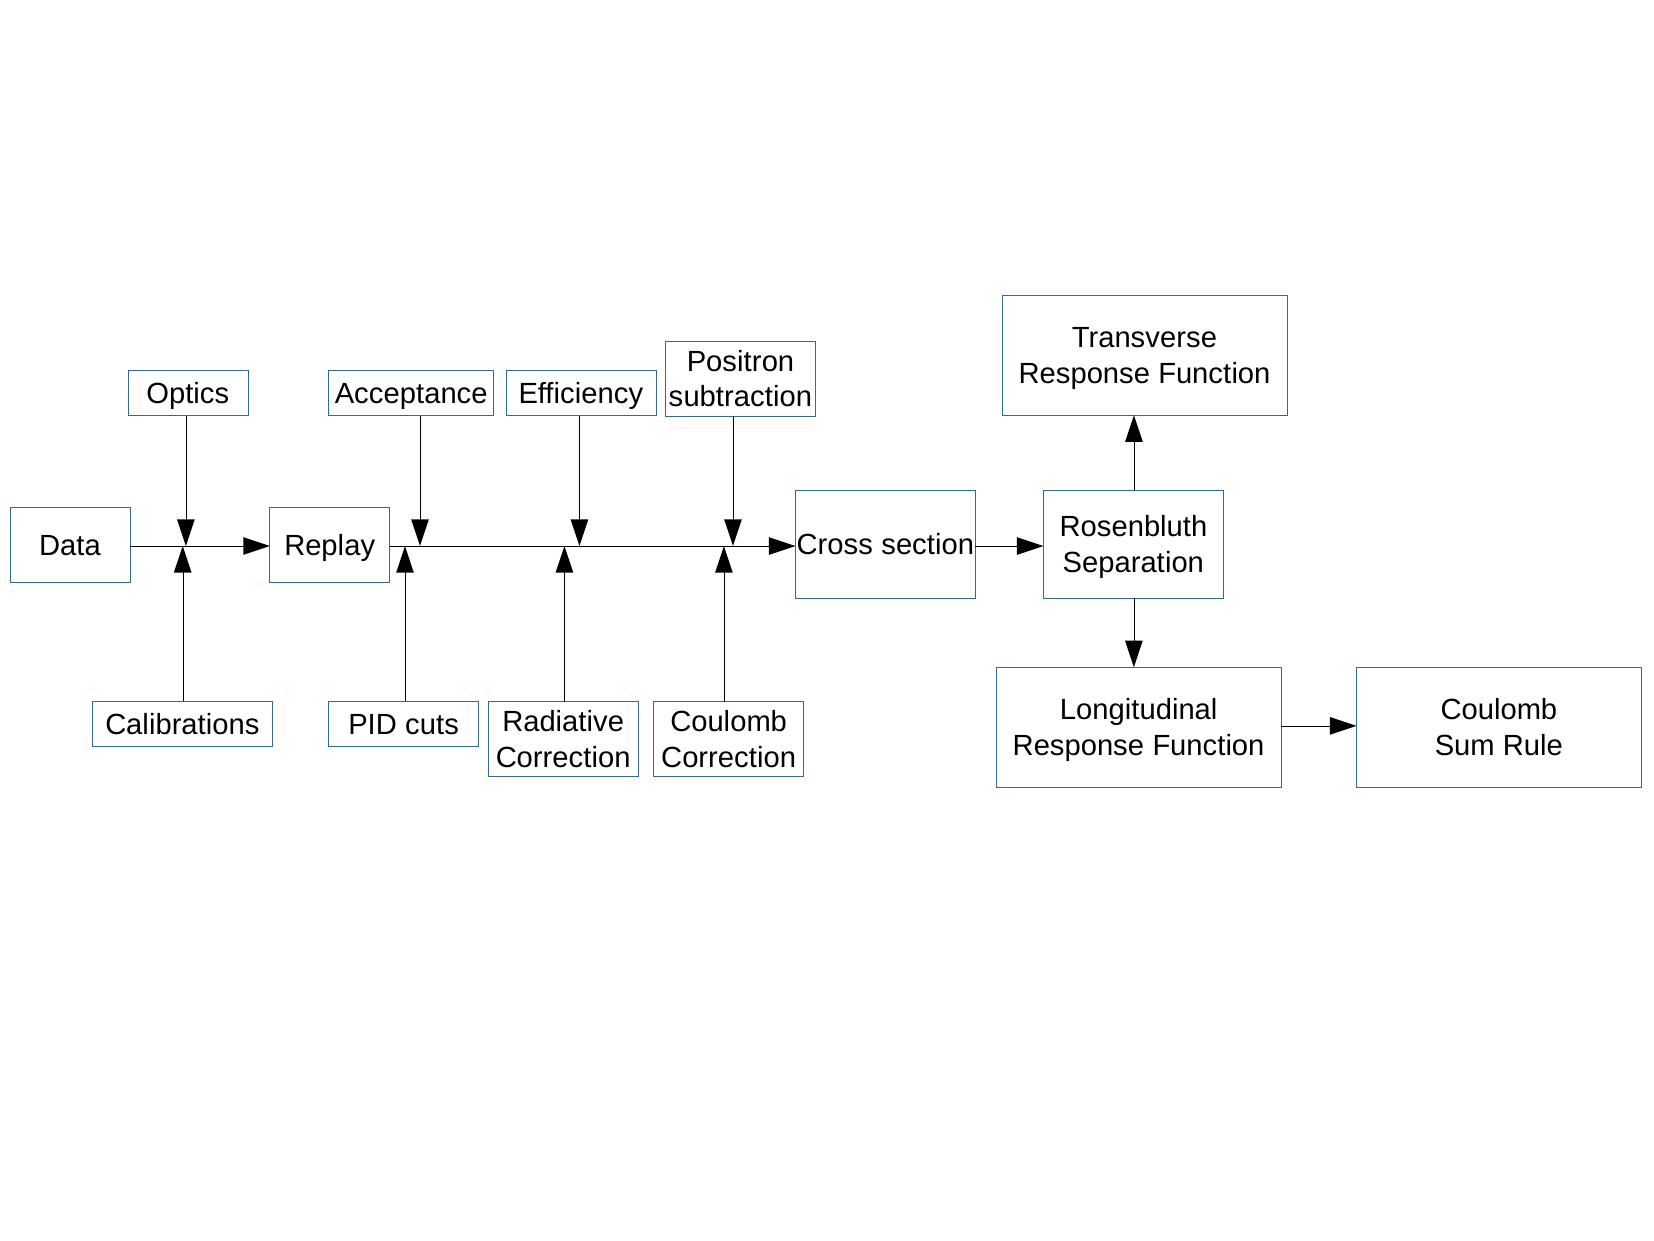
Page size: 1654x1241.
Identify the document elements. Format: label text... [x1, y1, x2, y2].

text_box Radiative Correction [488, 701, 639, 777]
text_box Longitudinal Response Function [996, 667, 1282, 788]
text_box Transverse Response Function [1002, 295, 1288, 416]
text_box Replay [269, 507, 390, 583]
text_box Acceptance [328, 370, 494, 416]
text_box Coulomb Correction [653, 701, 804, 777]
text_box Calibrations [92, 701, 273, 747]
text_box Optics [128, 370, 249, 416]
text_box Efficiency [506, 370, 657, 416]
text_box Cross section [795, 490, 976, 599]
text_box PID cuts [328, 701, 479, 747]
text_box Coulomb Sum Rule [1356, 667, 1642, 788]
text_box Data [10, 507, 131, 583]
text_box Positron subtraction [665, 341, 816, 417]
text_box Rosenbluth Separation [1043, 490, 1224, 599]
